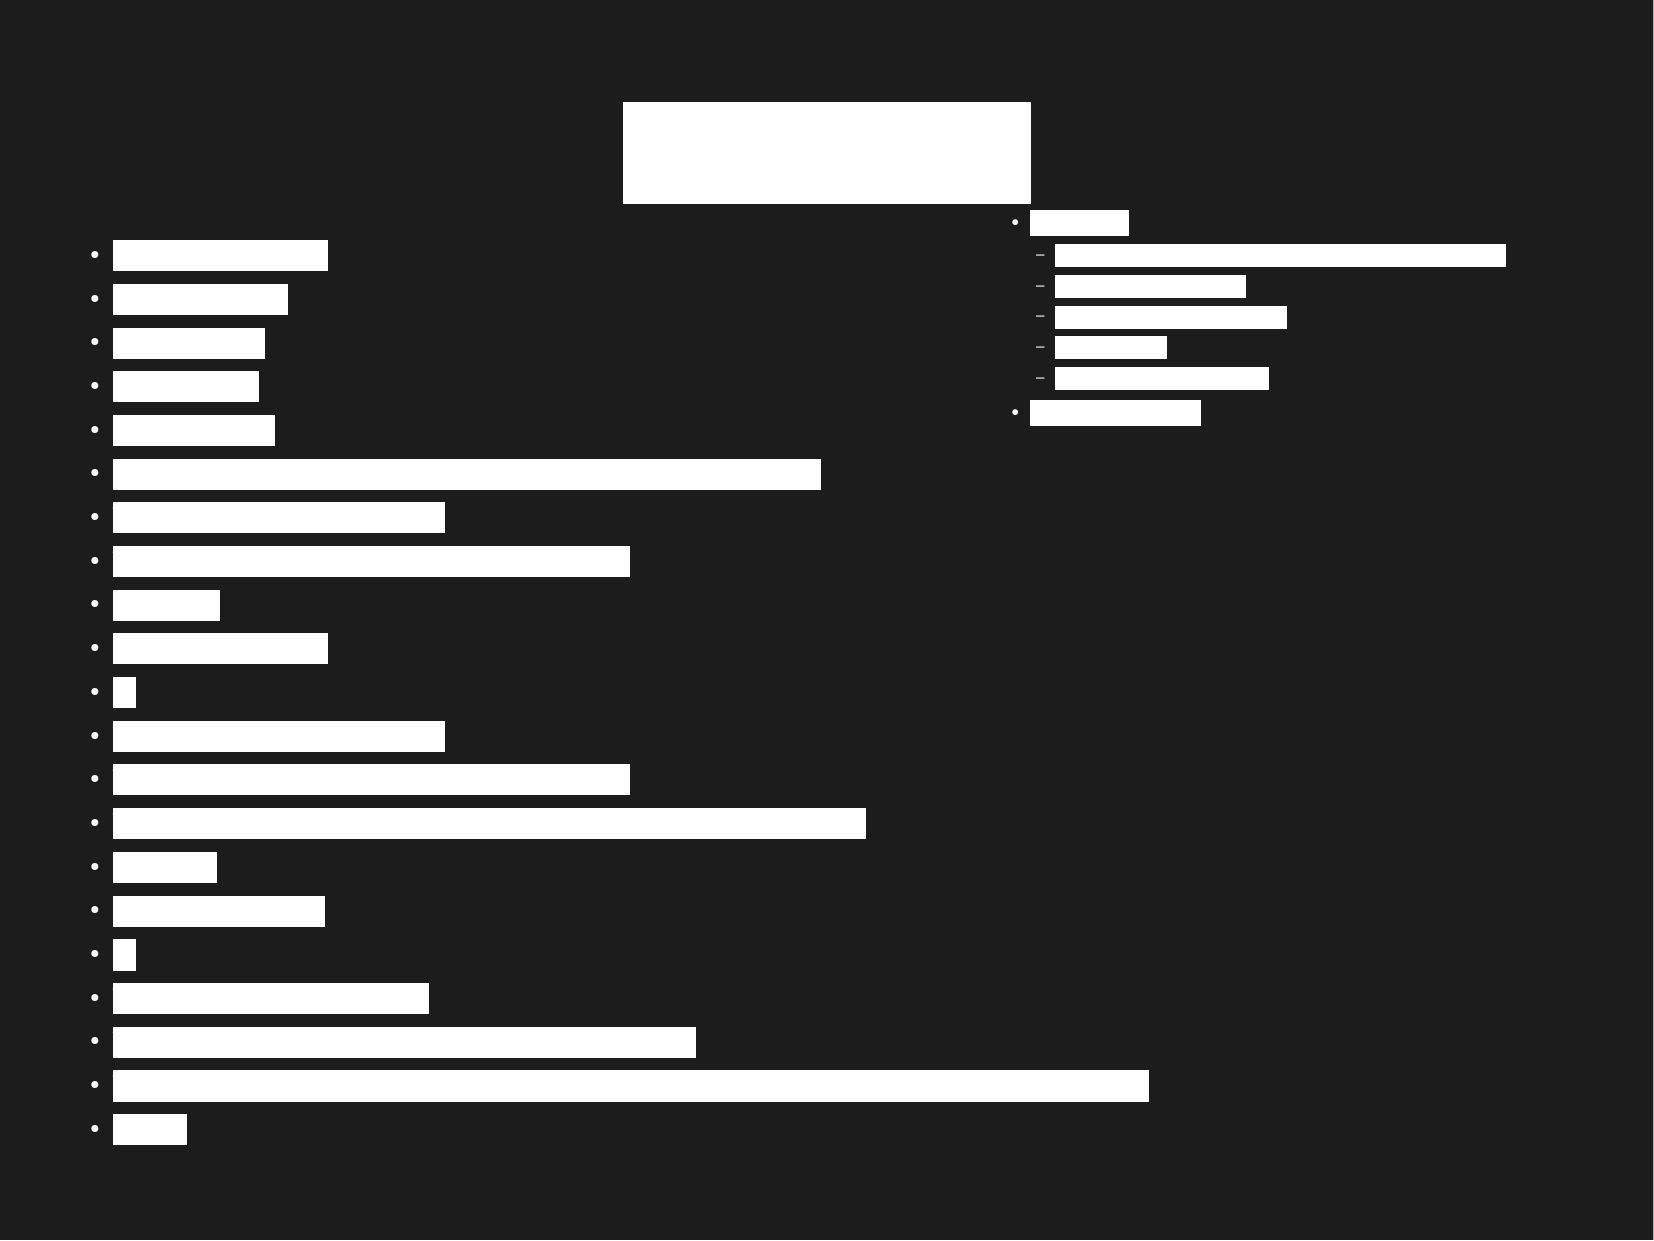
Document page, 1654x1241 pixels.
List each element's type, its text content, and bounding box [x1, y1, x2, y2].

list grammar: expression := expression '+' expression | number number := 1-9 digits digits := digit | digit digits digit := 0-9 (start rule: expression) input: “42+10+2” [1005, 210, 1616, 430]
list Parse expression Parse number Parse 1-9: 4 Parse digits Parse digit: 2 Parsing next digit fails, so the first result of 'digits' returns. We've found an int! `int 42` We've found an expression! `expr (int 42)` Parse '+' Parse expression ... We've found an int! `int 10` We've found an expression! `expr (int 10)` We have an expression! `expr (expr (int 42)) + (expr (int 10))` parse '+' parse expression ... We've found an int! `int 2` We've found an expression! `expression (int 2)` We have an expression! `expr (expr ((expr (int 42)) + (expr (int 10)))) + (expr (int 2))` Done! [82, 240, 1571, 1150]
title Top Down [82, 49, 1571, 240]
